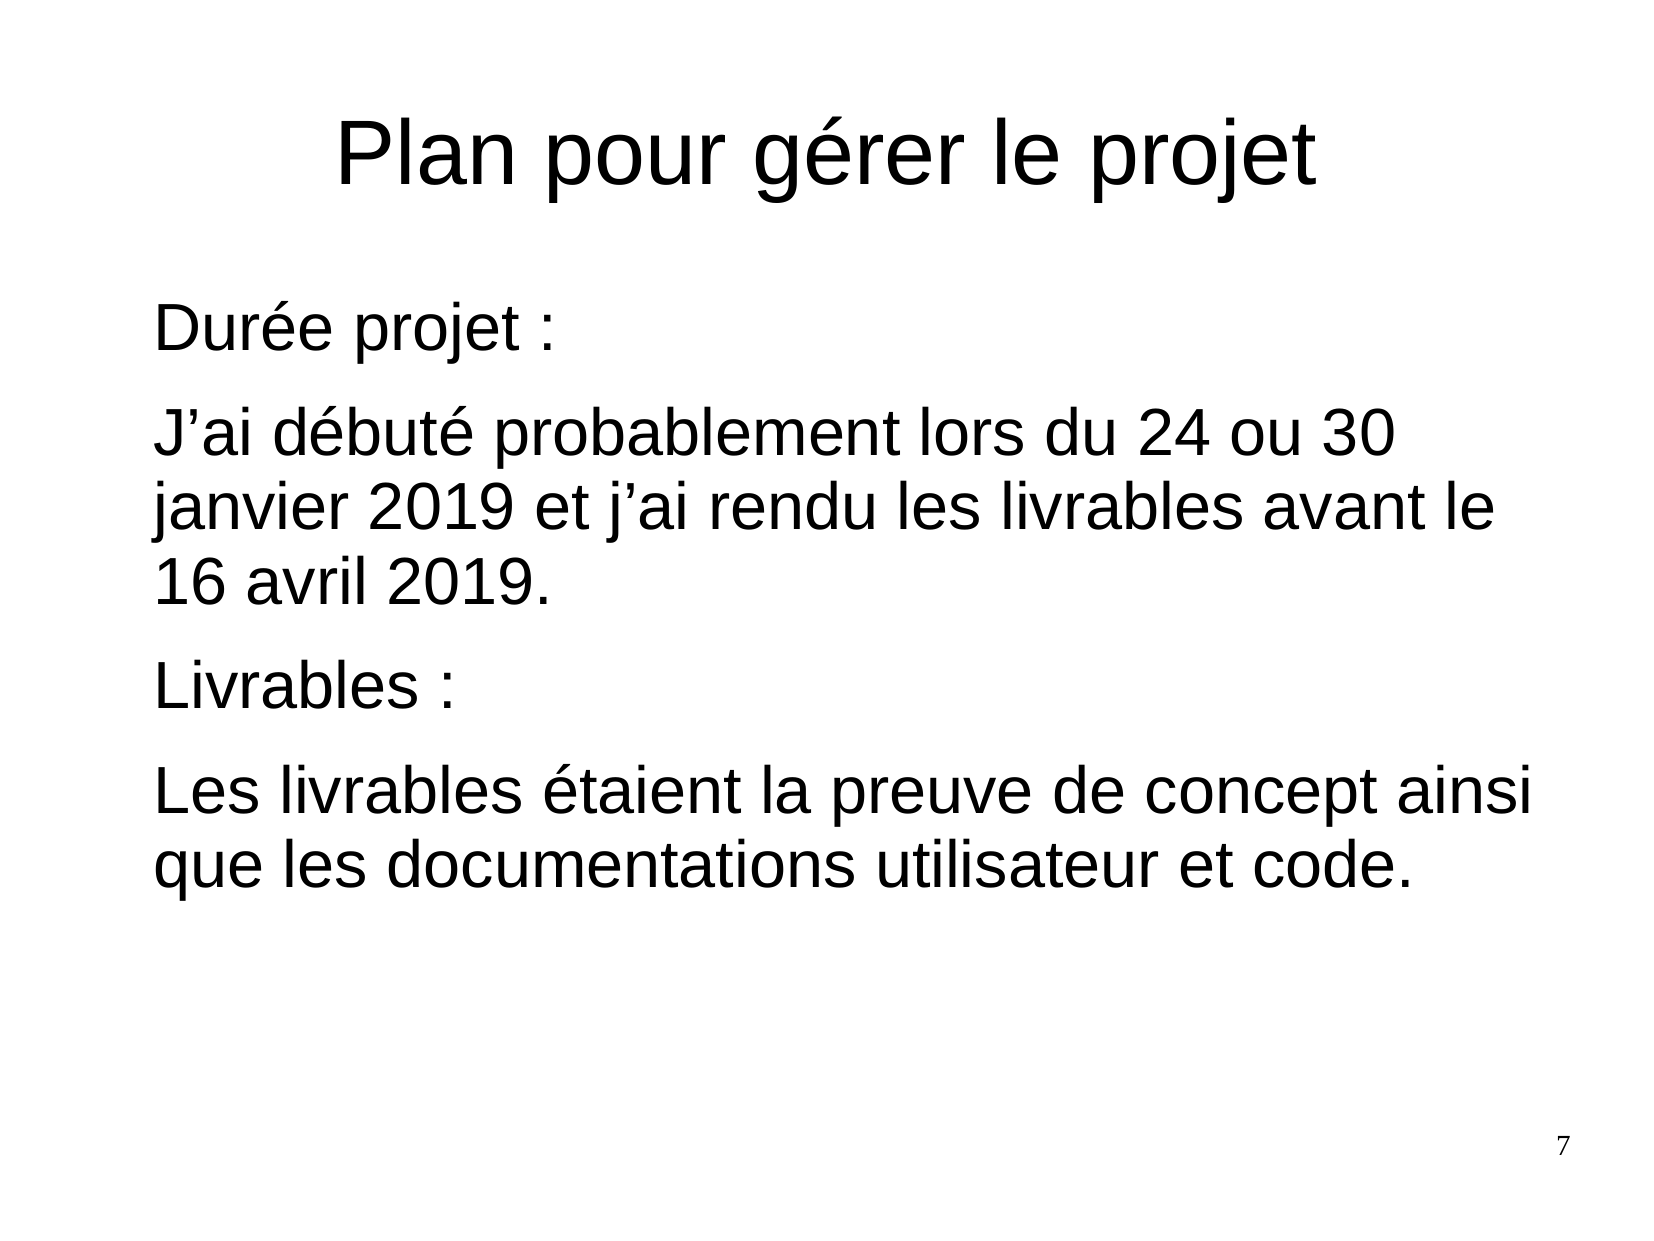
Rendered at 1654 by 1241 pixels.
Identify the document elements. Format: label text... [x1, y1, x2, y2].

title Plan pour gérer le projet [82, 49, 1571, 257]
list Durée projet : J’ai débuté probablement lors du 24 ou 30 janvier 2019 et j’ai rendu les livrables avant le 16 avril 2019. Livrables : Les livrables étaient la preuve de concept ainsi que les documentations utilisateur et code. [82, 290, 1571, 1010]
